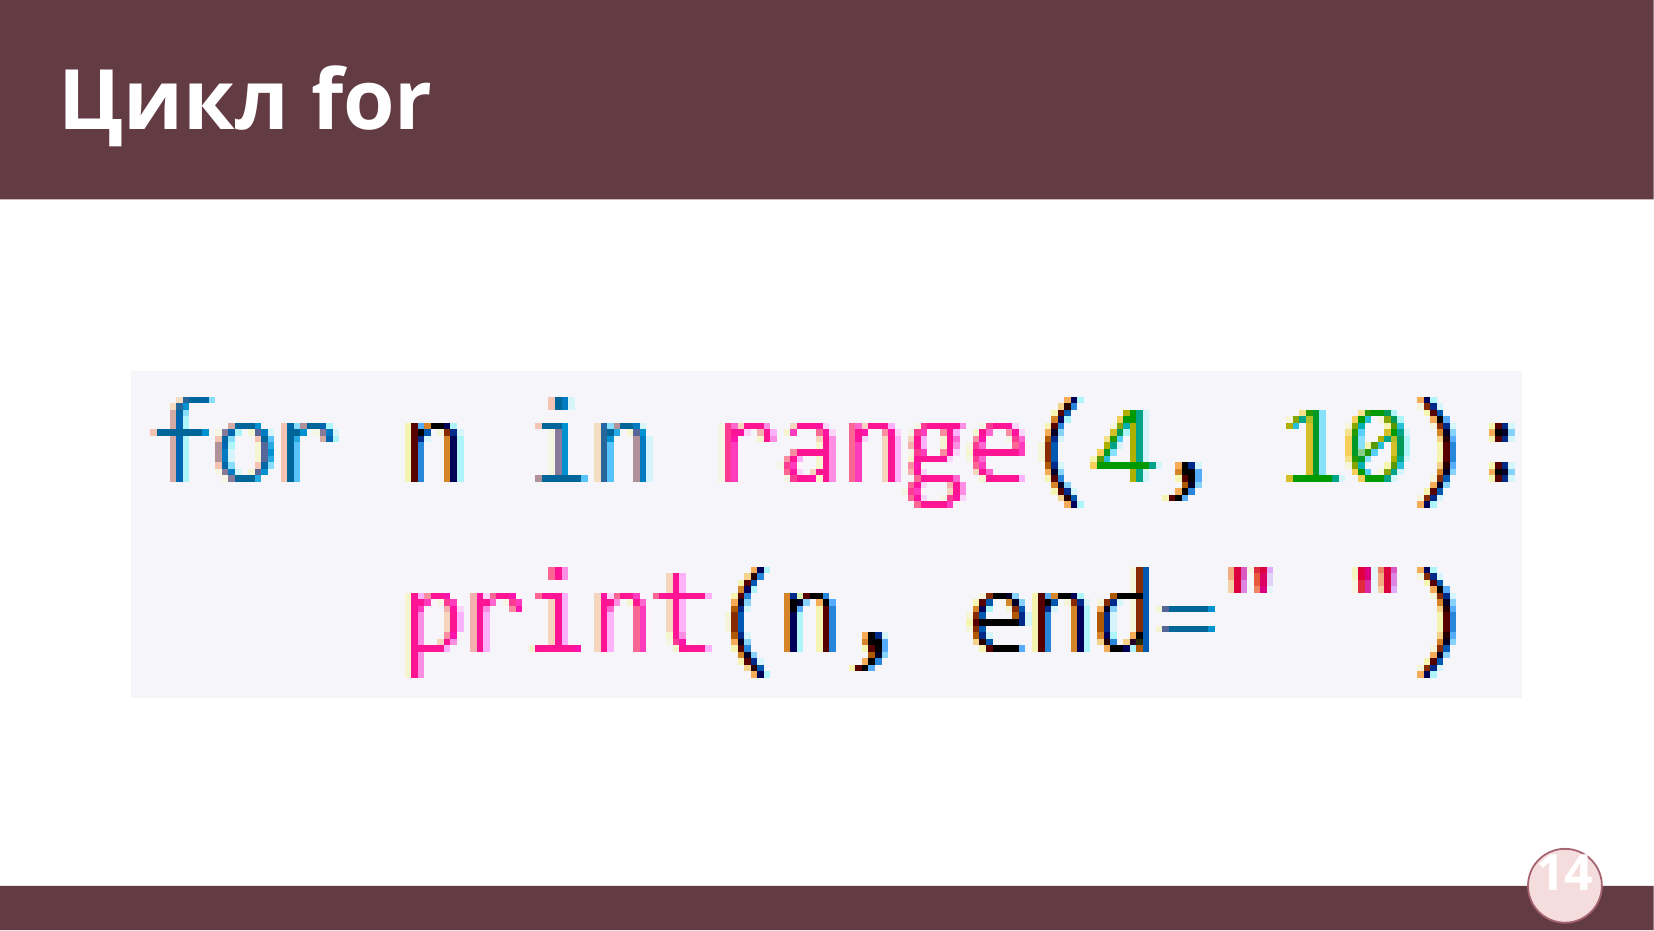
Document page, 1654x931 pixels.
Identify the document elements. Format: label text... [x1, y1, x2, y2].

picture [131, 371, 1522, 698]
title Цикл for [59, 37, 1595, 155]
